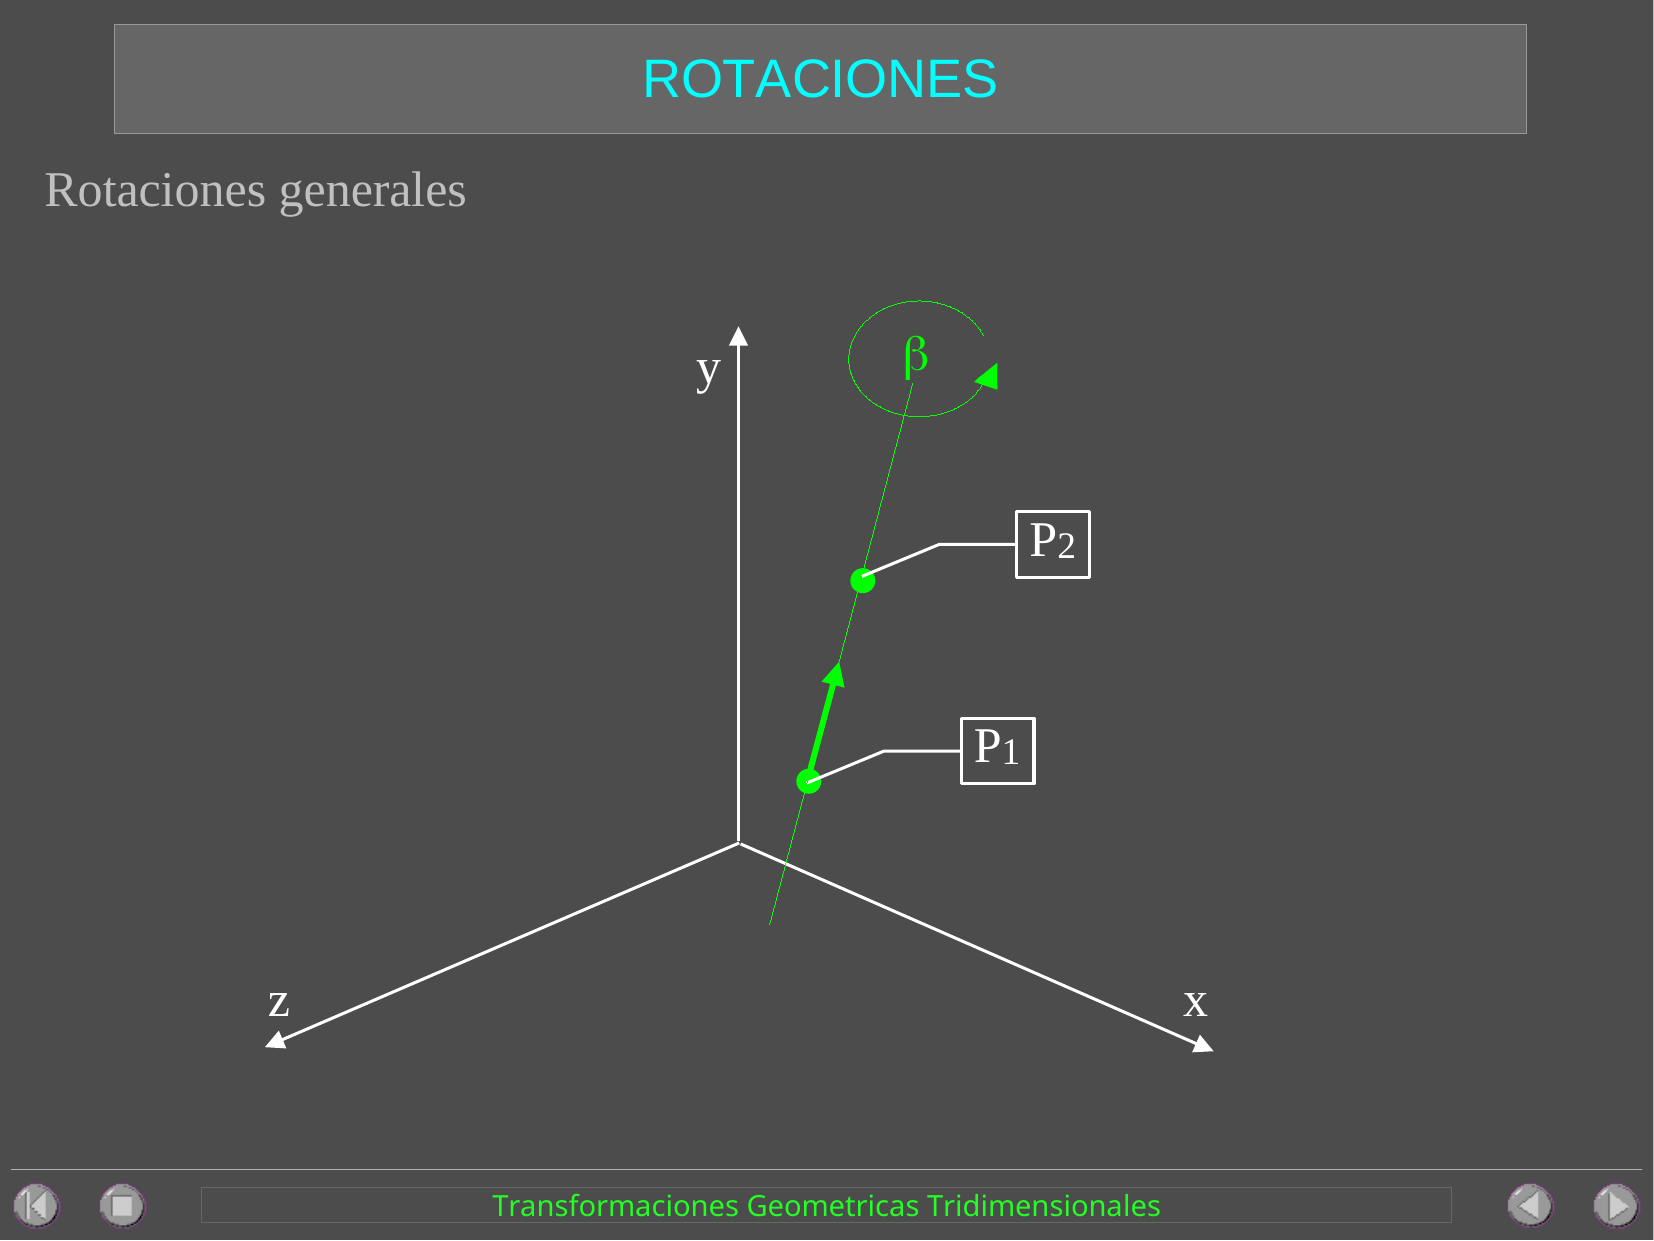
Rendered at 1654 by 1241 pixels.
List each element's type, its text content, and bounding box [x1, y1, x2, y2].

text_box P1 [961, 718, 1034, 784]
picture [97, 1181, 148, 1232]
text_box P2 [1016, 511, 1090, 578]
picture [11, 1181, 62, 1232]
picture [1591, 1181, 1642, 1232]
text_box x [1183, 972, 1216, 1042]
text_box y [696, 338, 729, 409]
text_box [850, 568, 876, 594]
text_box z [284, 1035, 300, 1042]
text_box z [267, 972, 300, 1042]
text_box Rotaciones generales [44, 161, 1456, 222]
text_box [796, 768, 822, 794]
picture [1505, 1181, 1556, 1231]
text_box [974, 362, 998, 390]
title ROTACIONES [114, 24, 1527, 134]
